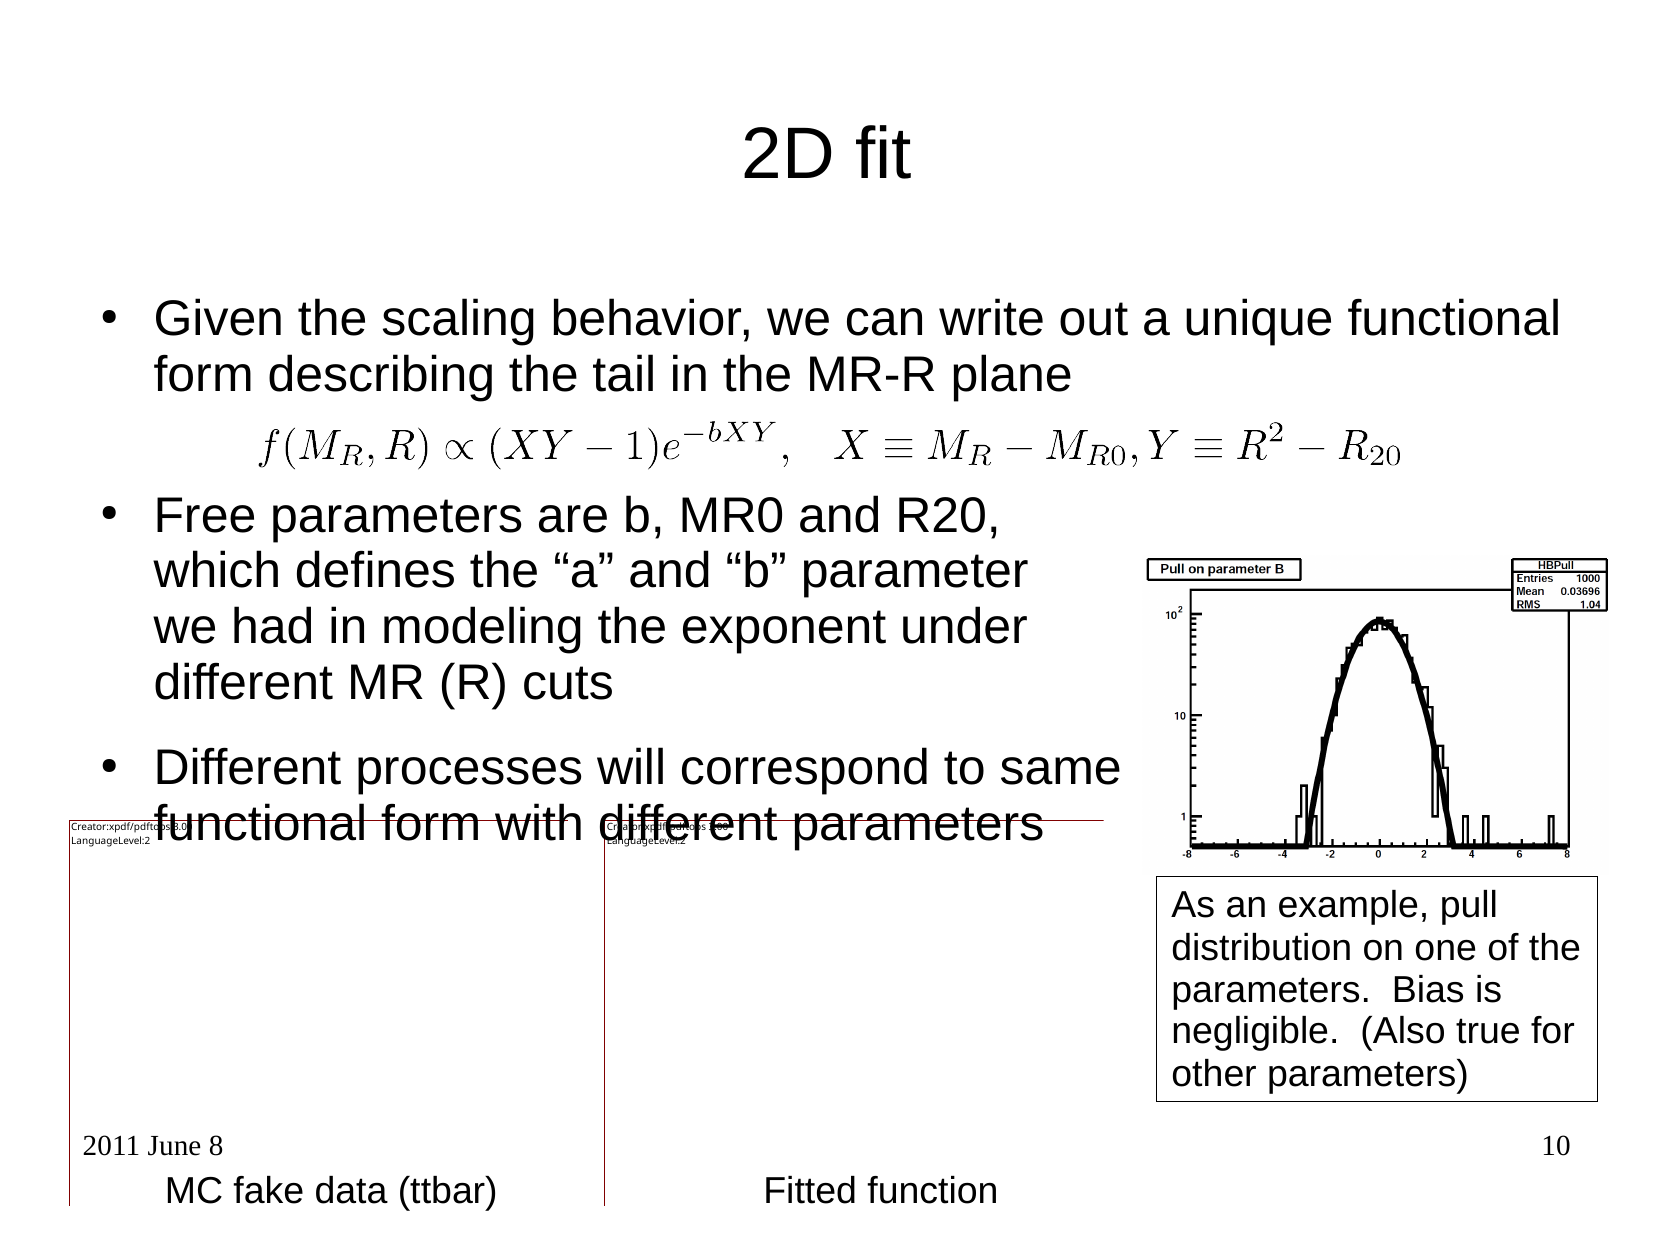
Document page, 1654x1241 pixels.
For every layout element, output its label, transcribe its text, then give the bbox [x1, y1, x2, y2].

text_box MC fake data (ttbar) [150, 1161, 526, 1219]
text_box Fitted function [748, 1161, 1021, 1219]
text_box As an example, pull distribution on one of the parameters. Bias is negligible. (Also true for other parameters) [1156, 876, 1598, 1102]
title 2D fit [82, 56, 1571, 250]
picture [1571, 555, 1609, 875]
list Given the scaling behavior, we can write out a unique functional form describing the tail in the MR-R plane Free parameters are b, MR0 and R20, which defines the “a” and “b” parameter we had in modeling the exponent under different MR (R) cuts Different processes will correspond to same functional form with different parameters [82, 290, 1571, 1094]
picture [603, 1094, 1104, 1206]
picture [68, 819, 568, 1206]
picture [249, 418, 1404, 473]
